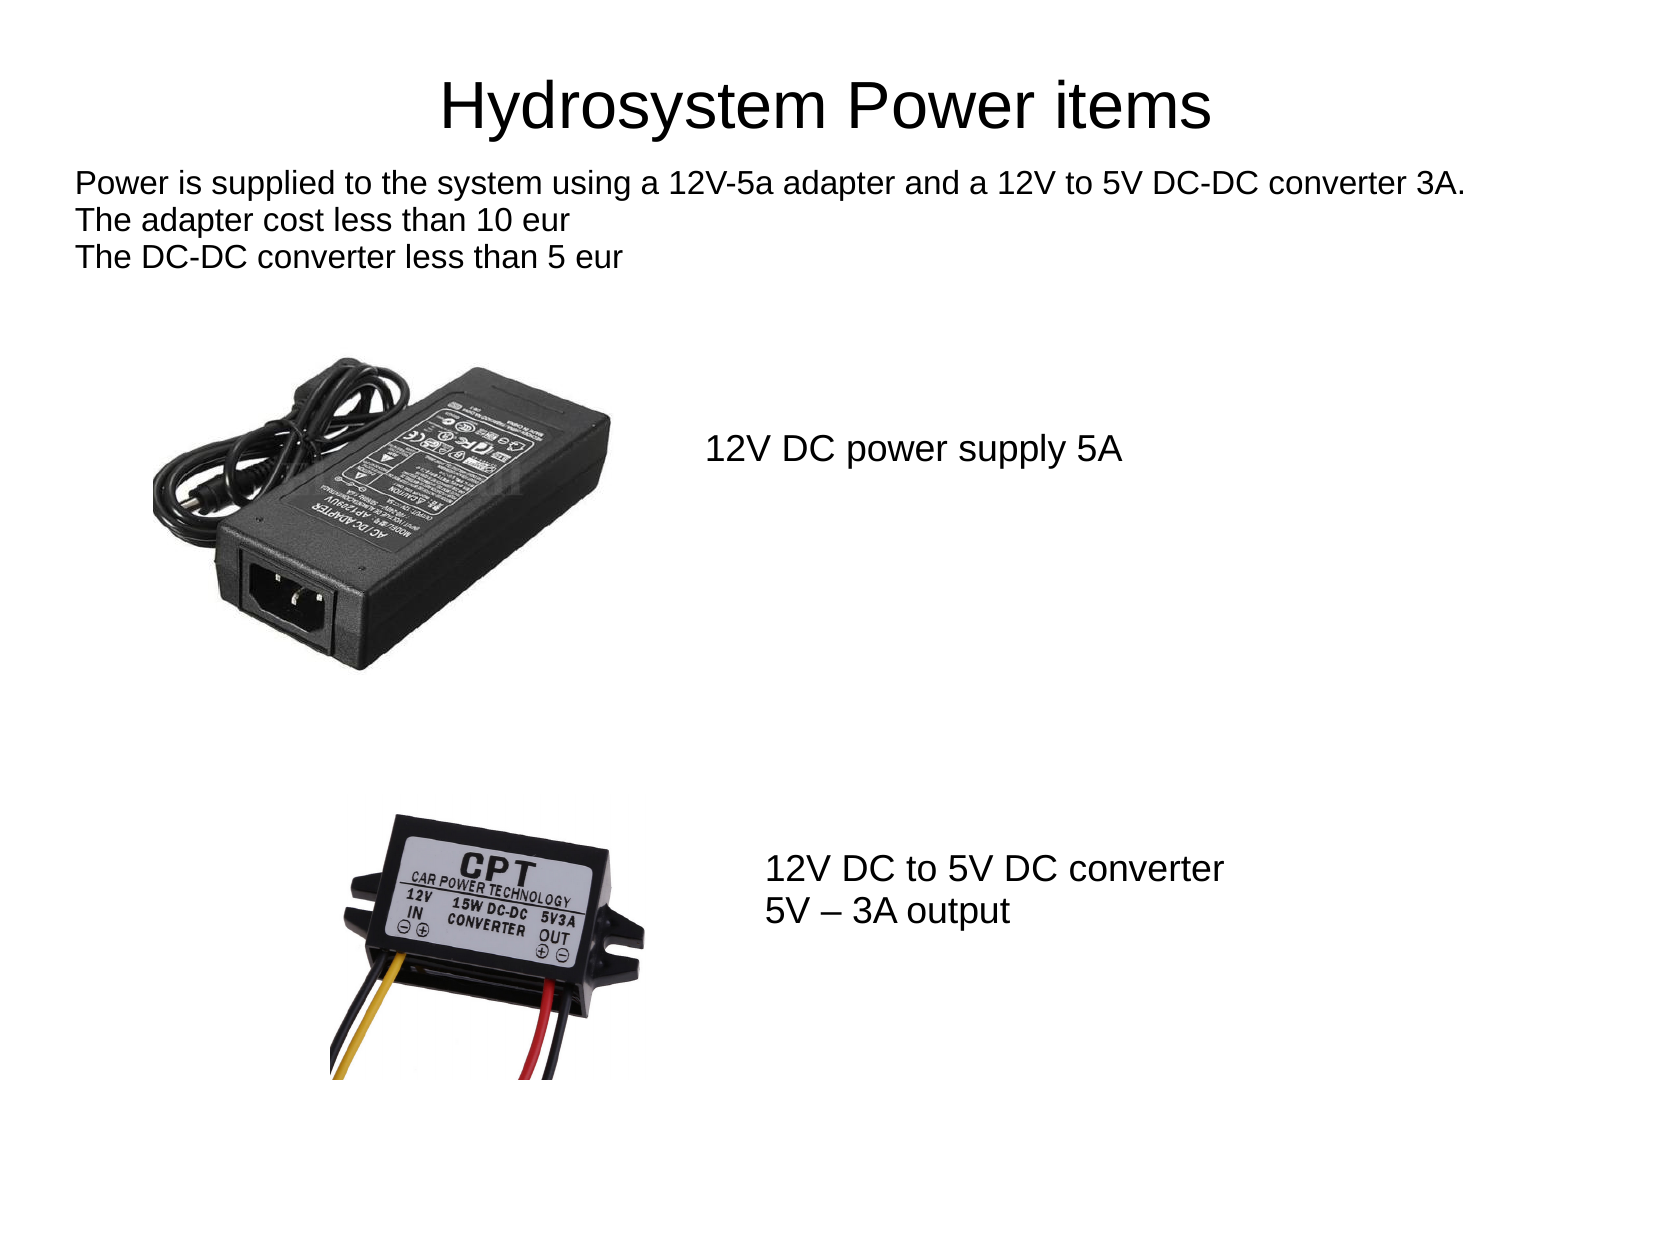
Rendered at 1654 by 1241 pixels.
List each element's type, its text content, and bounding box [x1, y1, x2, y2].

text_box 12V DC to 5V DC converter 5V – 3A output [750, 840, 1561, 939]
text_box 12V DC power supply 5A [690, 420, 1501, 477]
picture [330, 794, 646, 1081]
title Hydrosystem Power items [82, 45, 1571, 167]
text_box Power is supplied to the system using a 12V-5a adapter and a 12V to 5V DC-DC converter 3A. The adapter cost less than 10 eur The DC-DC converter less than 5 eur [60, 157, 1538, 323]
picture [153, 336, 616, 676]
